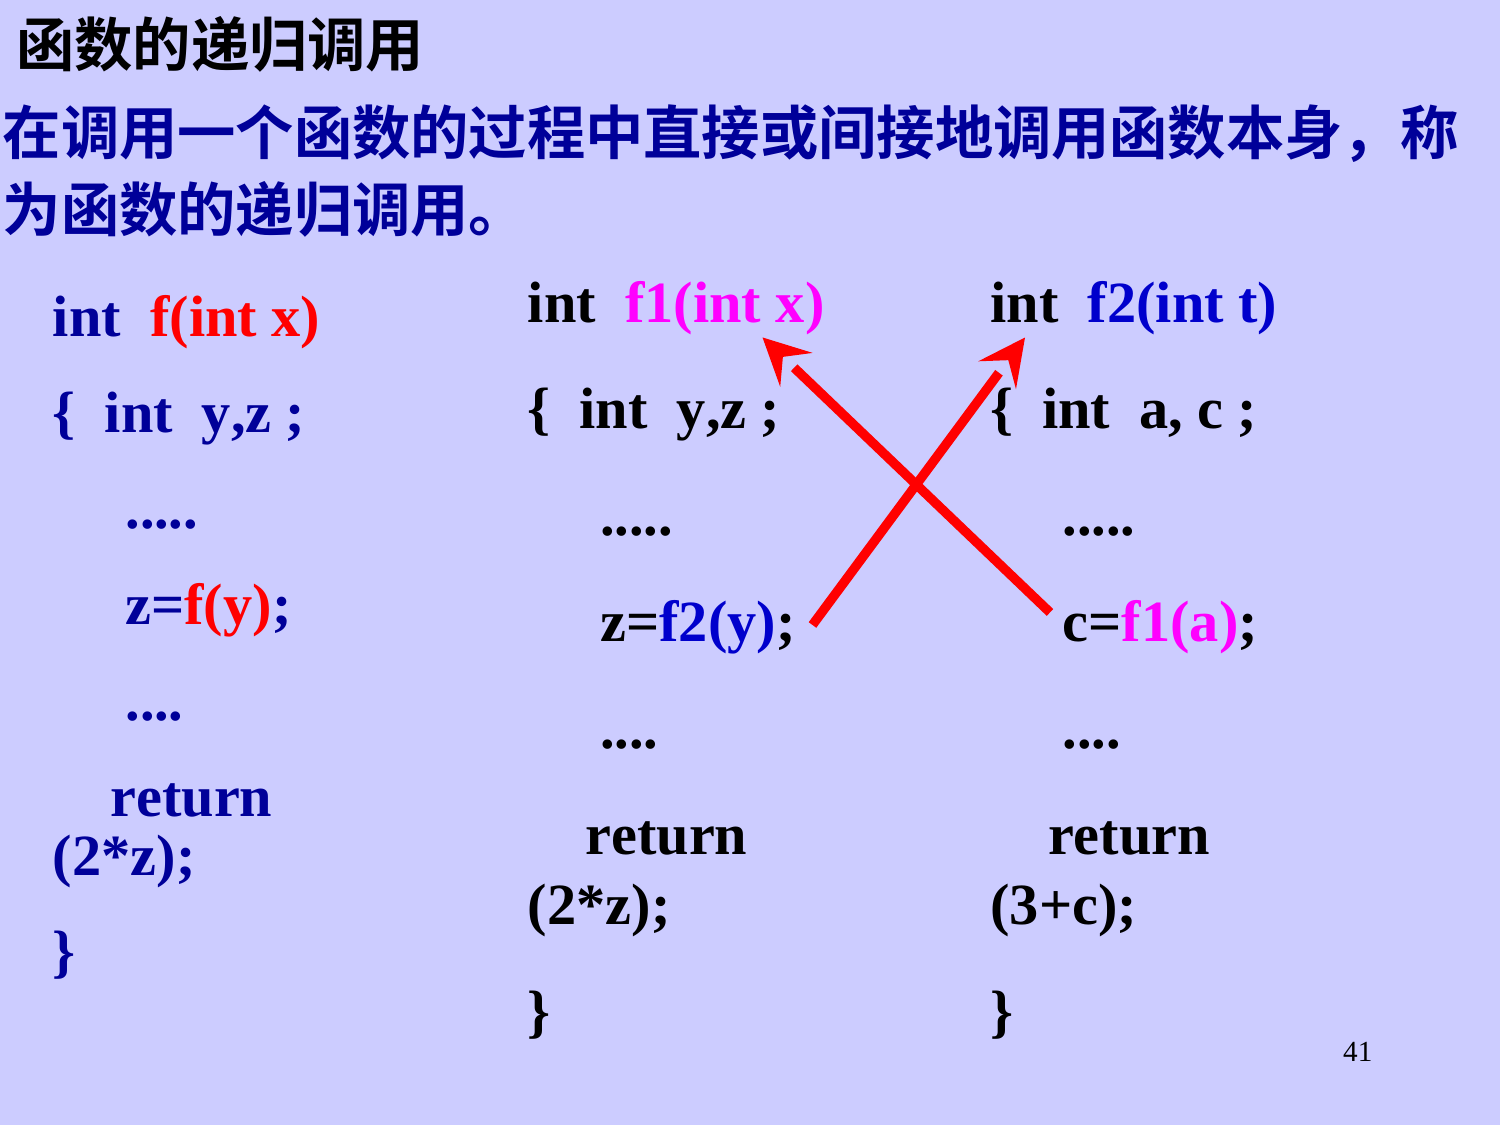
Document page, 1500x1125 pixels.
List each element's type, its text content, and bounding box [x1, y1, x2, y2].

text_box int f1(int x) { int y,z ; ..... z=f2(y); .... return (2*z); } [524, 262, 913, 1045]
text_box 函数的递归调用 [1, 0, 439, 86]
text_box int f2(int t) { int a, c ; ..... c=f1(a); .... return (3+c); } [987, 262, 1376, 1045]
text_box int f(int x) { int y,z ; ..... z=f(y); .... return (2*z); } [49, 287, 438, 986]
text_box 在调用一个函数的过程中直接或间接地调用函数本身，称为函数的递归调用。 [0, 87, 1500, 246]
text_box <编号> [1074, 1025, 1388, 1101]
